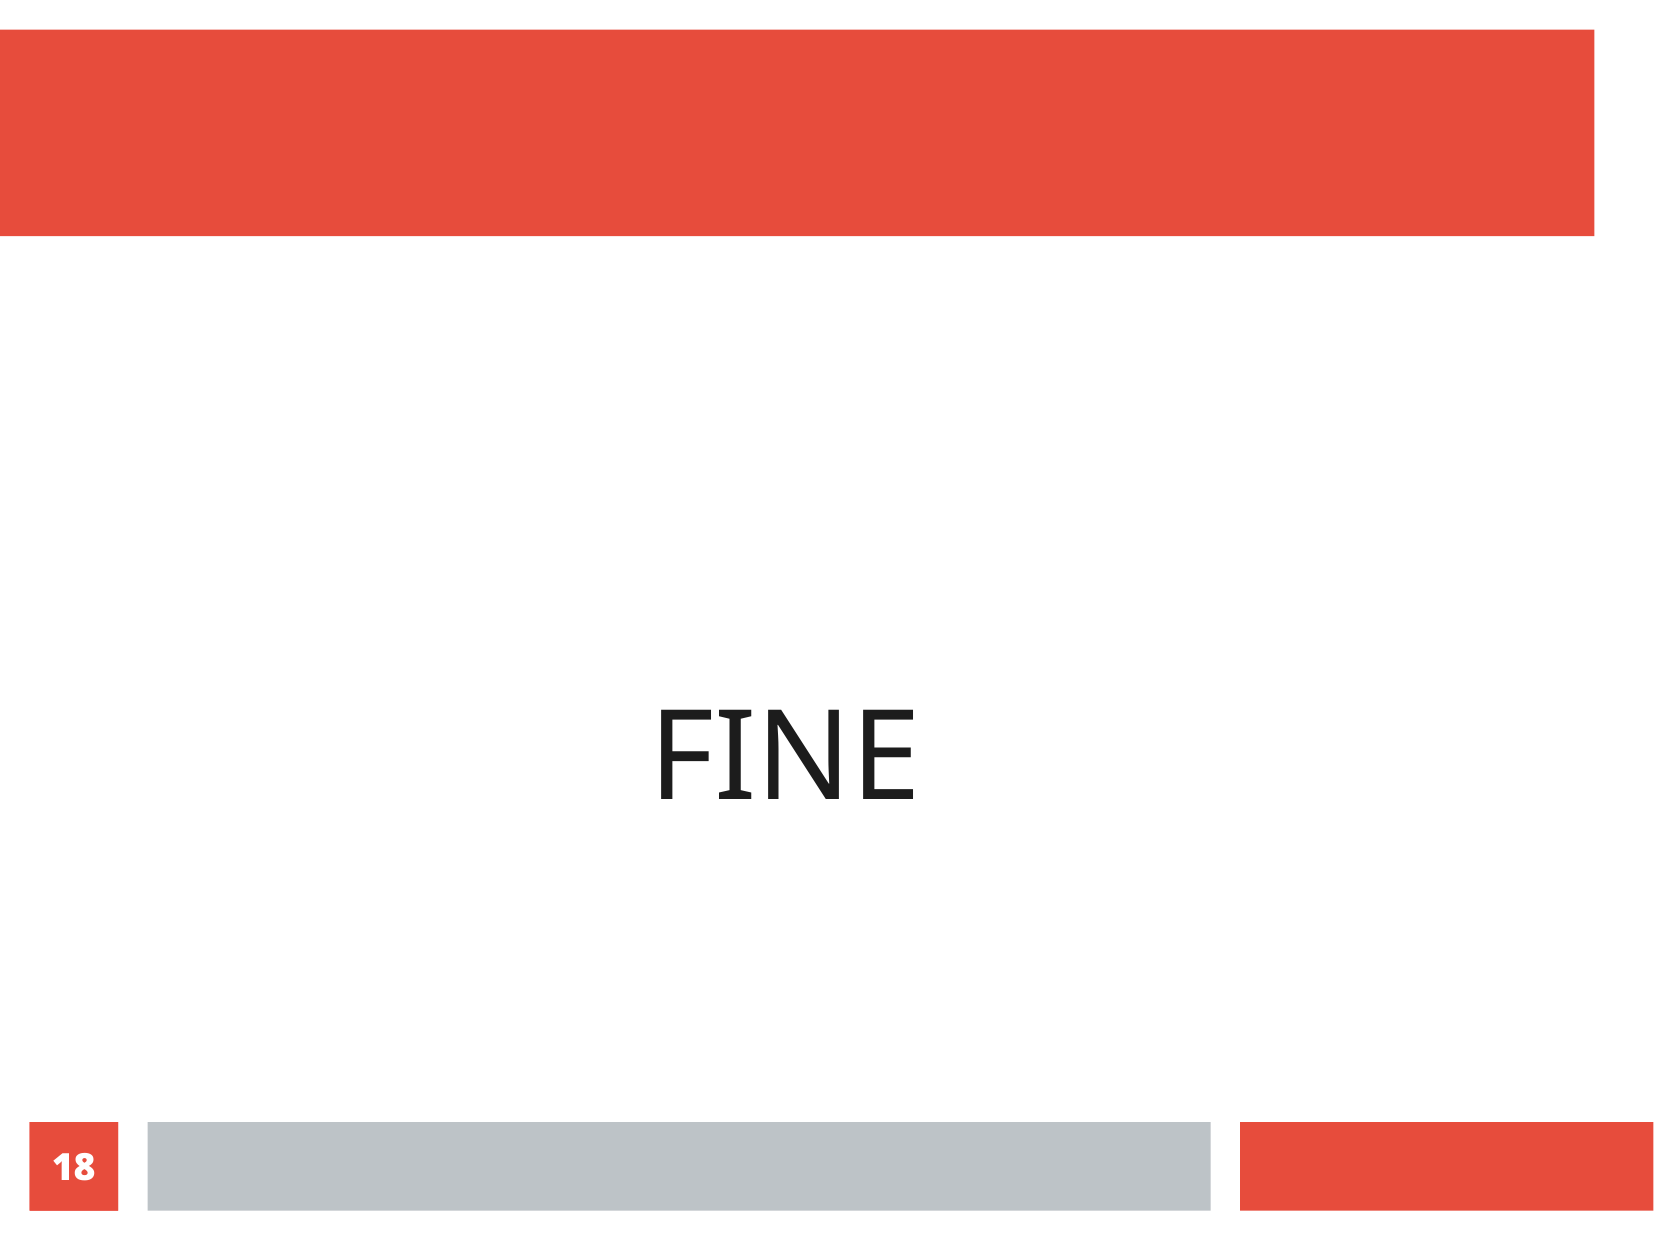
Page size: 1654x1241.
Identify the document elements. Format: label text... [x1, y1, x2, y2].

subtitle FINE [59, 324, 1565, 1093]
